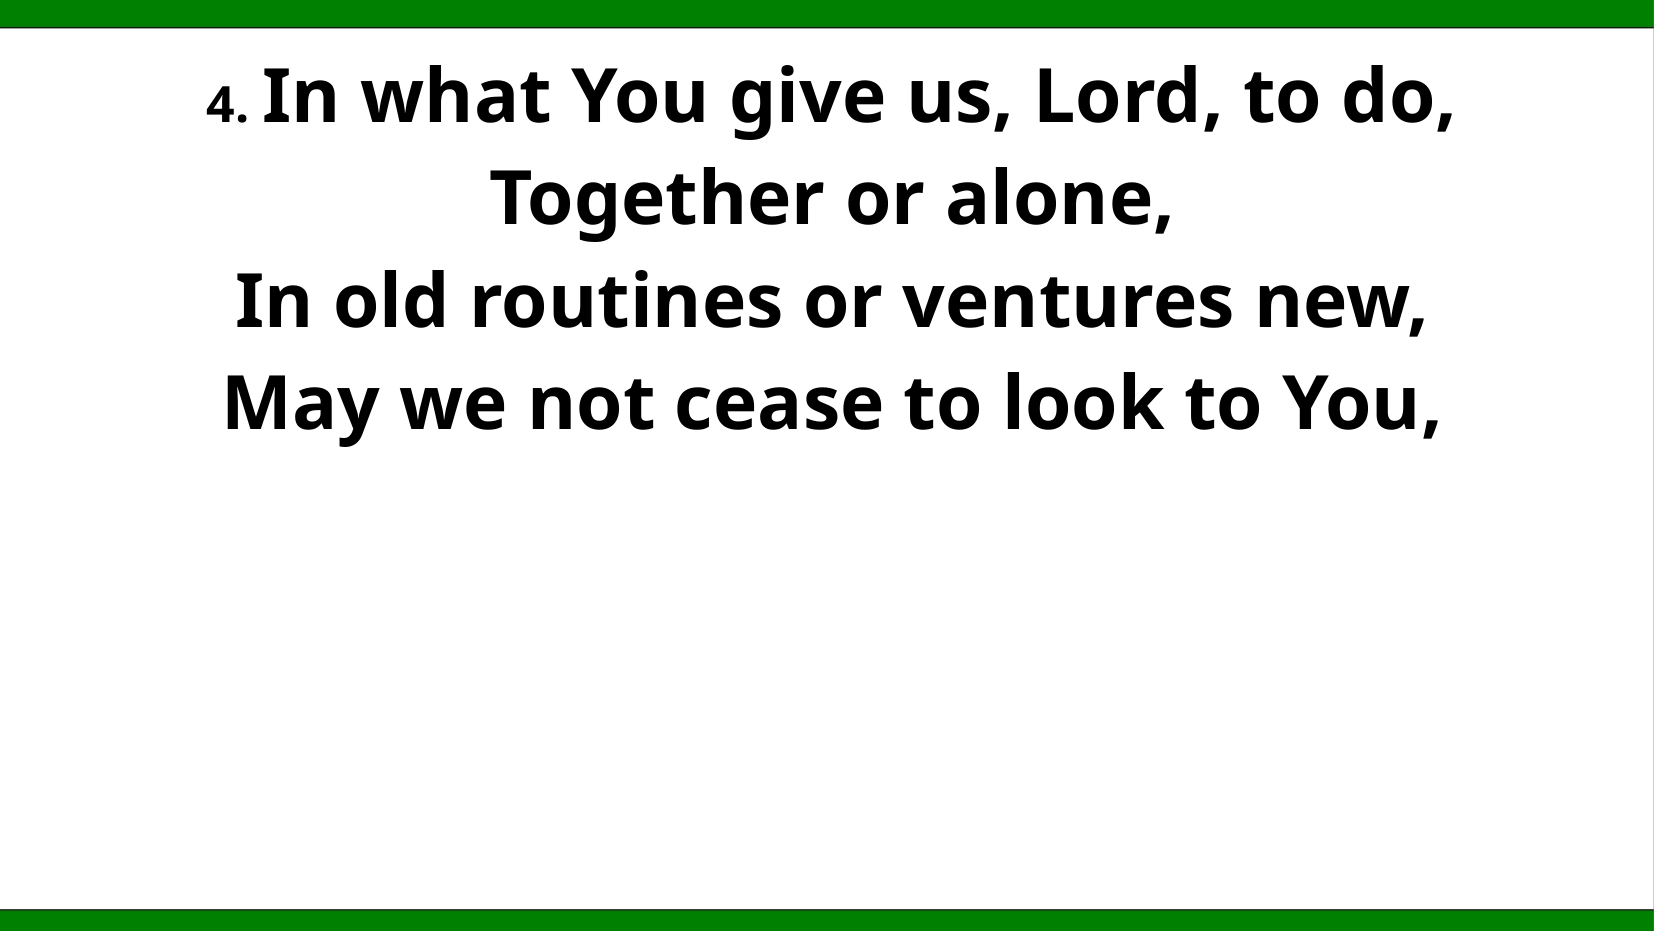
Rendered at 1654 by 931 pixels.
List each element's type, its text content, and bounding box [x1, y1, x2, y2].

text_box 4. In what You give us, Lord, to do, Together or alone, In old routines or ventures new, May we not cease to look to You, [120, 34, 1546, 466]
picture [0, 0, 1654, 931]
